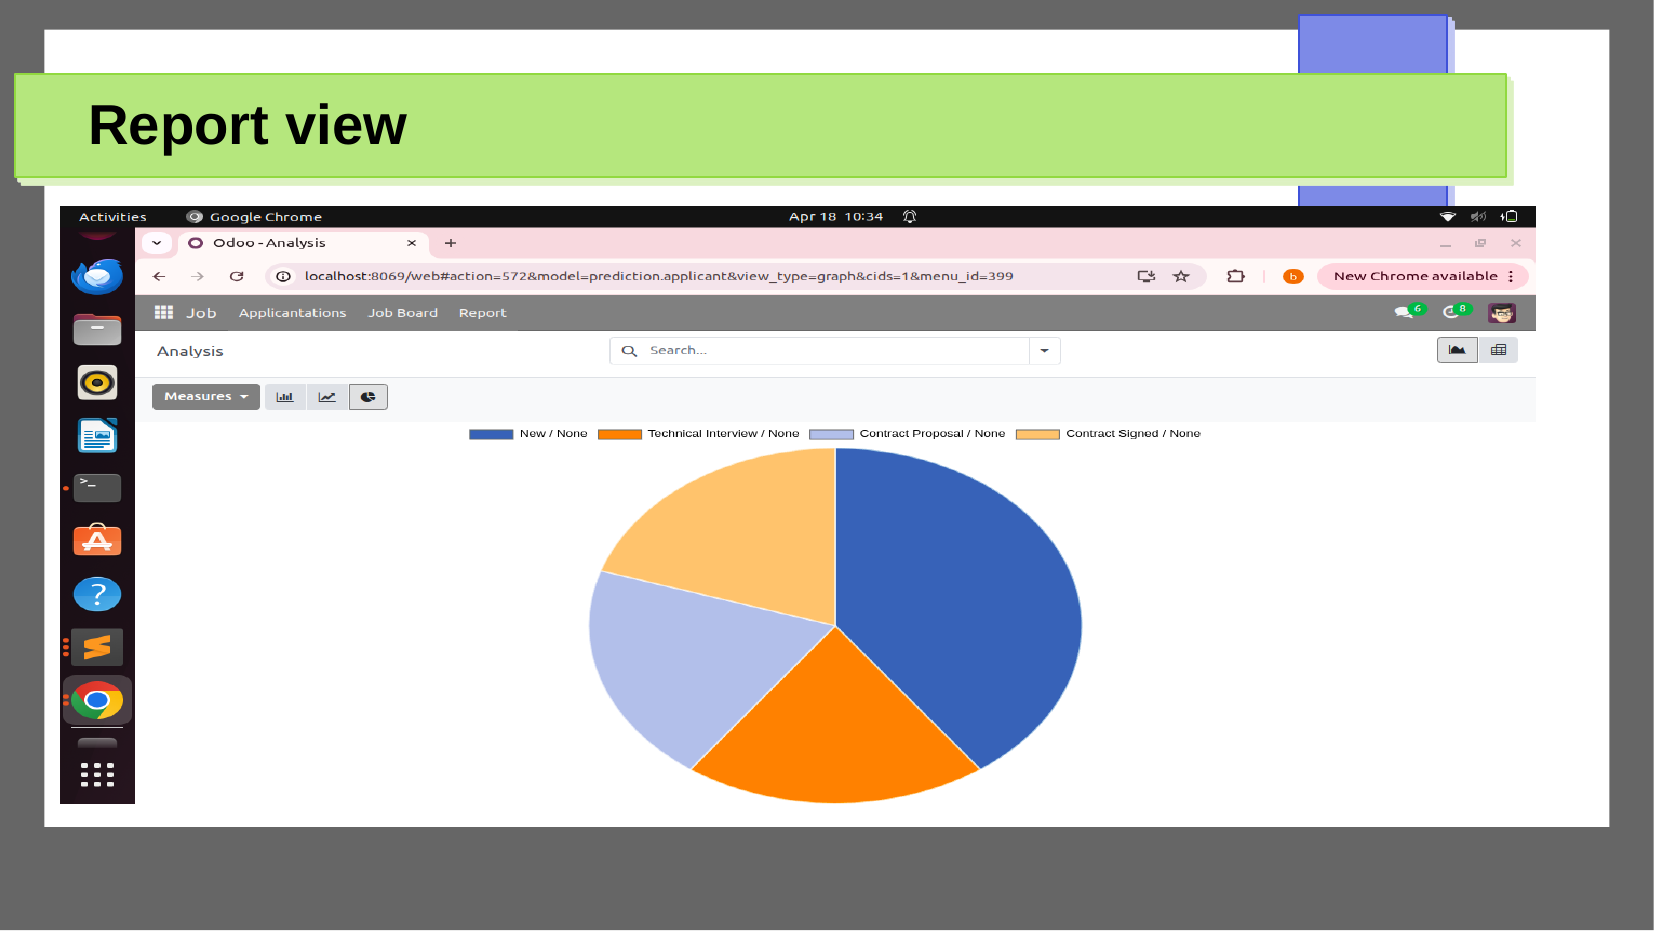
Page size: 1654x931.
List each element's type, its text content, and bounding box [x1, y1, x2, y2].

title Report view [88, 73, 1506, 178]
picture [60, 206, 1536, 804]
